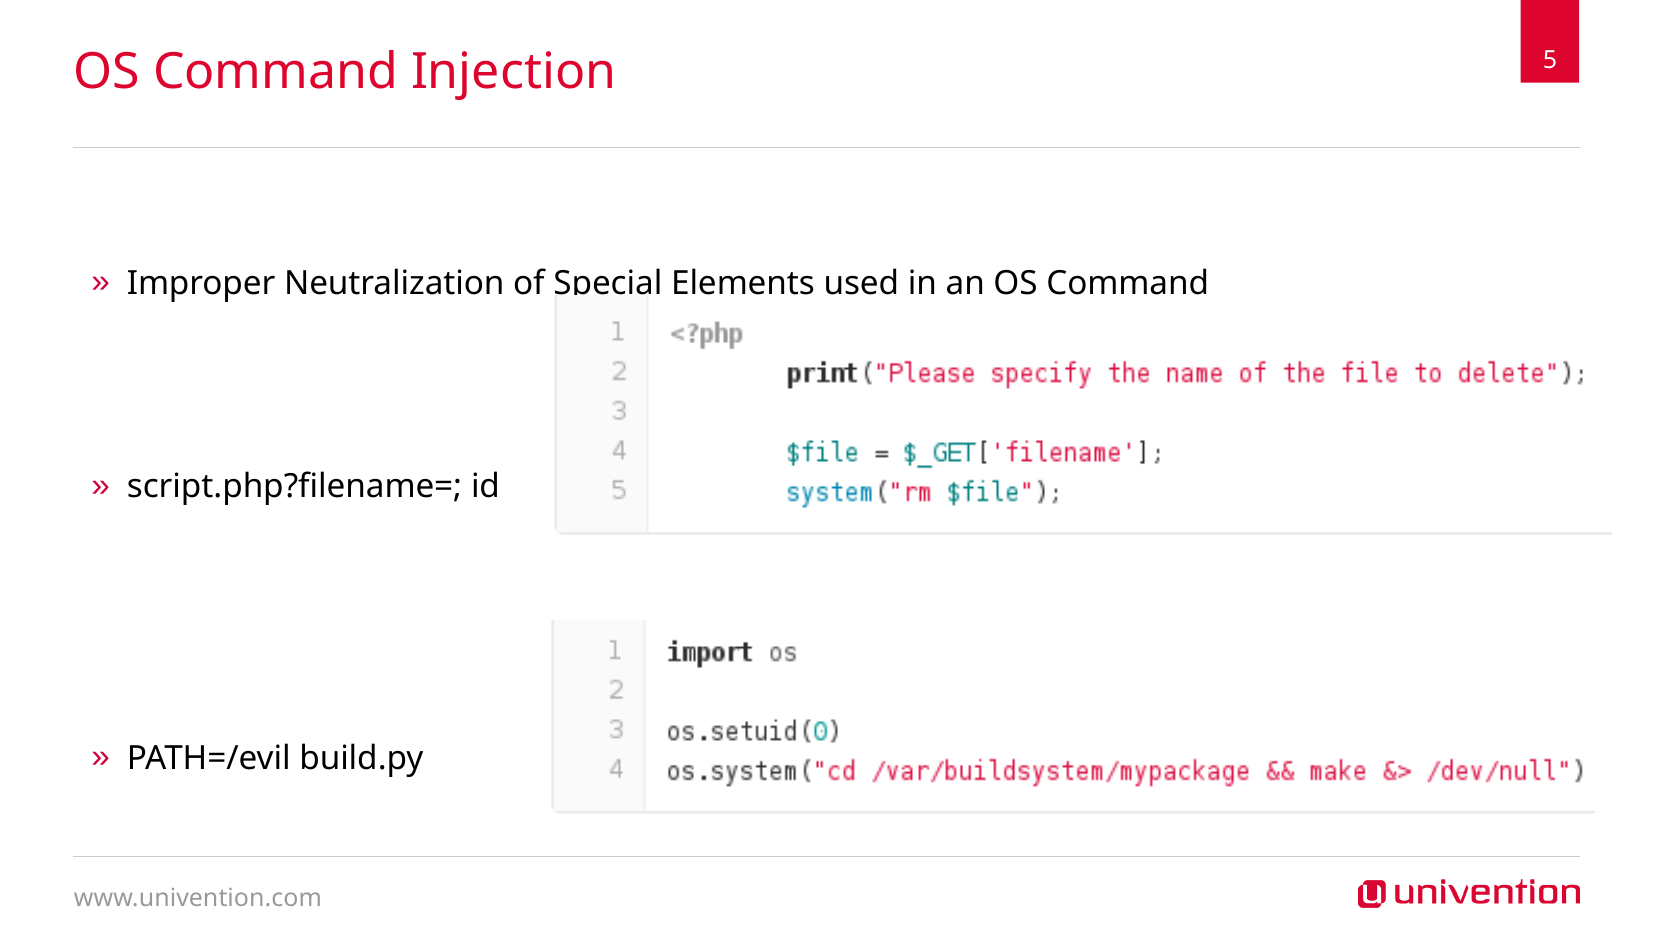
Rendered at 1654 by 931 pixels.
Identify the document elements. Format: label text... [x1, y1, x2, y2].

list Improper Neutralization of Special Elements used in an OS Command script.php?filename=; id PATH=/evil build.py [73, 236, 1580, 776]
title OS Command Injection [73, 45, 1580, 162]
picture [1358, 879, 1580, 908]
picture [551, 295, 1612, 558]
picture [548, 620, 1595, 818]
